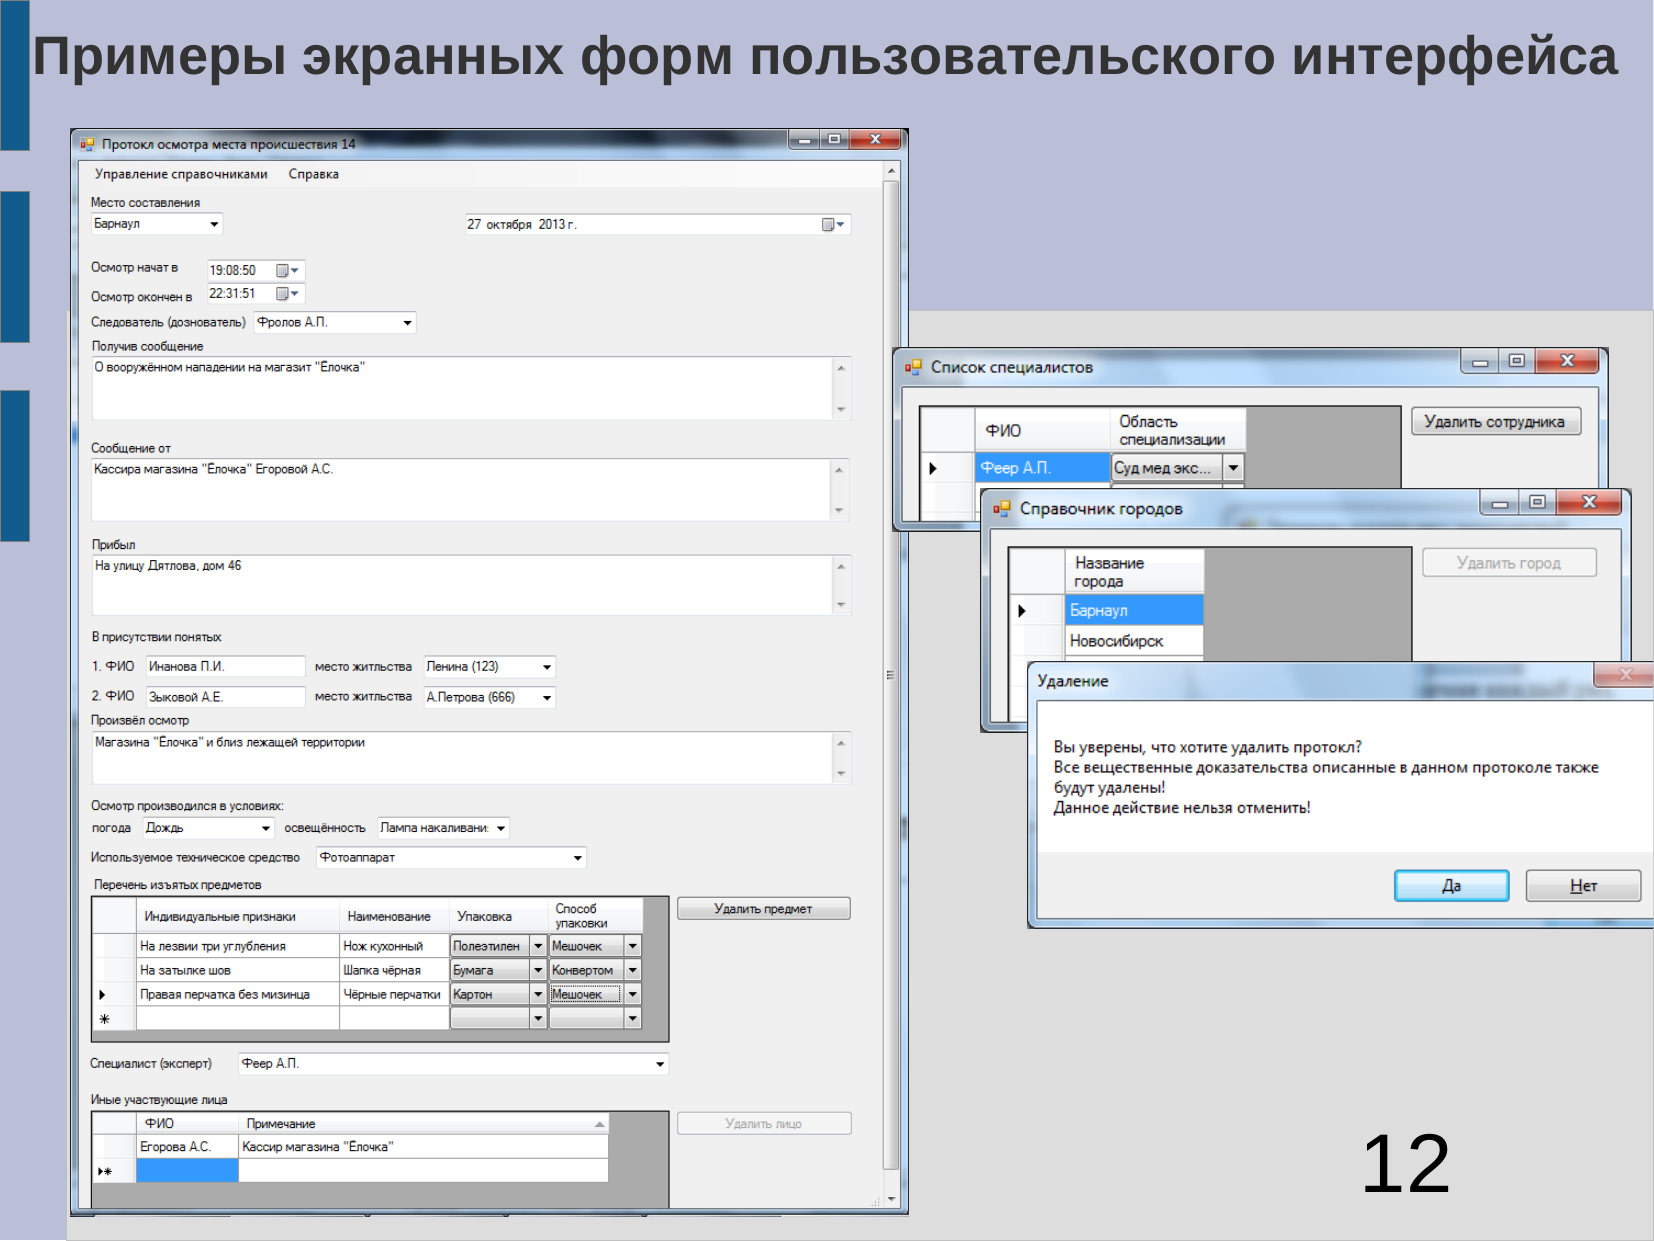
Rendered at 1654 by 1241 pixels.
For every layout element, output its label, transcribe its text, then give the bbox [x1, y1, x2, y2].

picture [70, 128, 1654, 1217]
title Примеры экранных форм пользовательского интерфейса [0, 5, 1654, 107]
text_box <номер> [1410, 1110, 1654, 1229]
